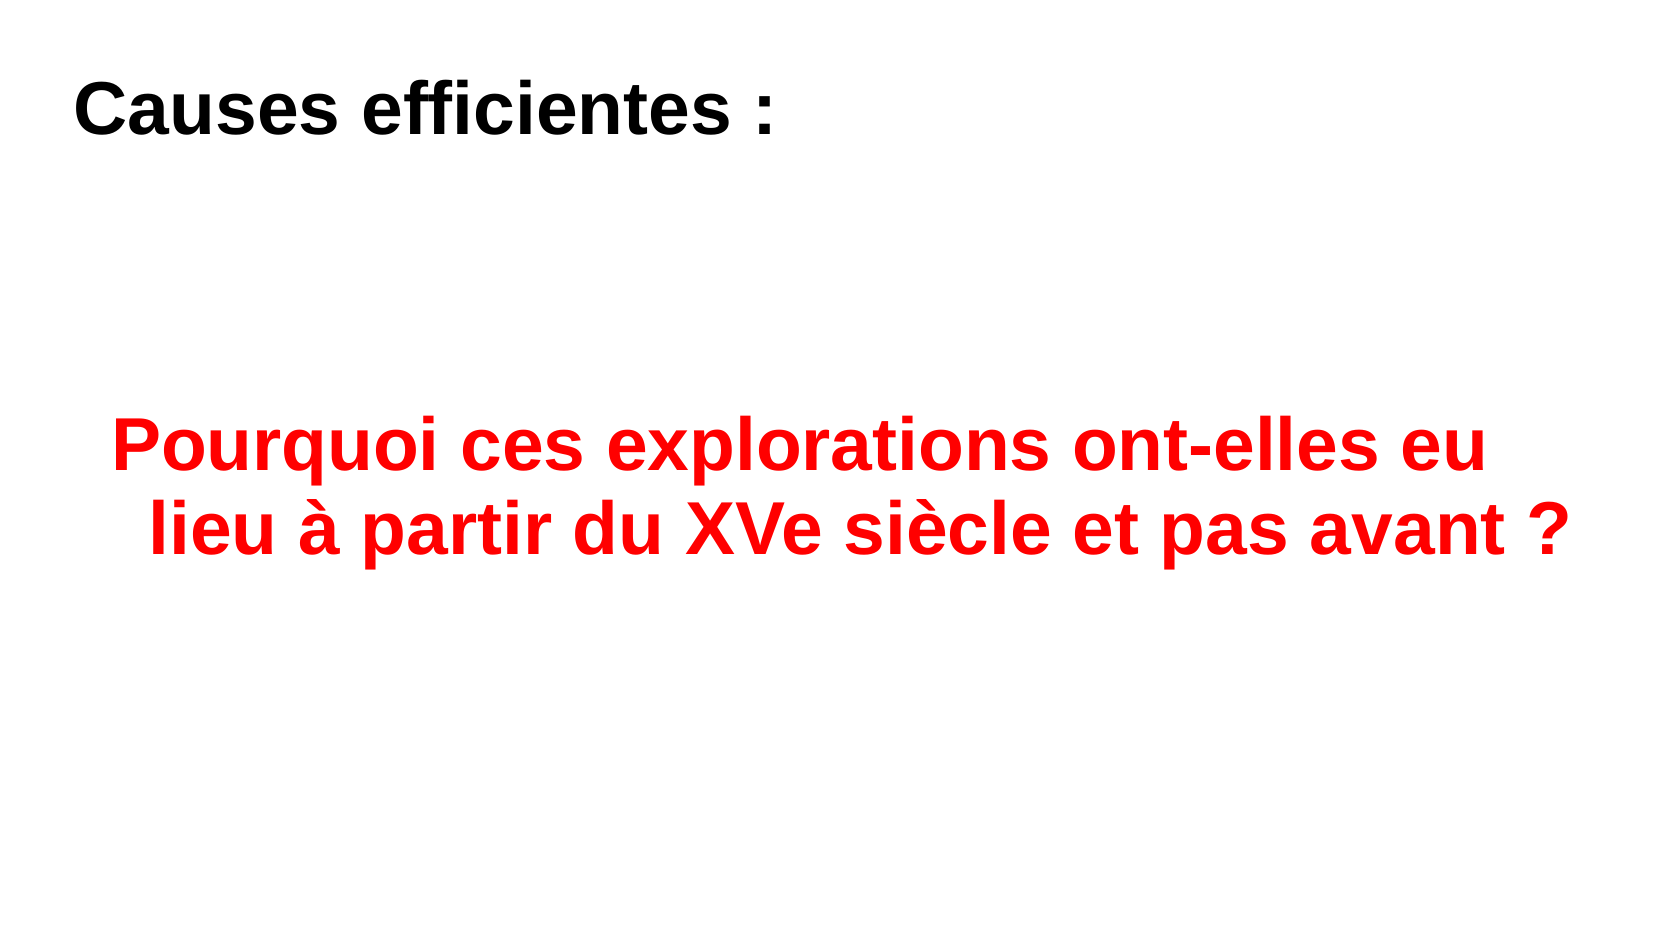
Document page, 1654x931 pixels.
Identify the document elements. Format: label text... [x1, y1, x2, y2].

text_box Causes efficientes : Pourquoi ces explorations ont-elles eu lieu à partir du XVe siècle et pas avant ? [59, 59, 1595, 746]
